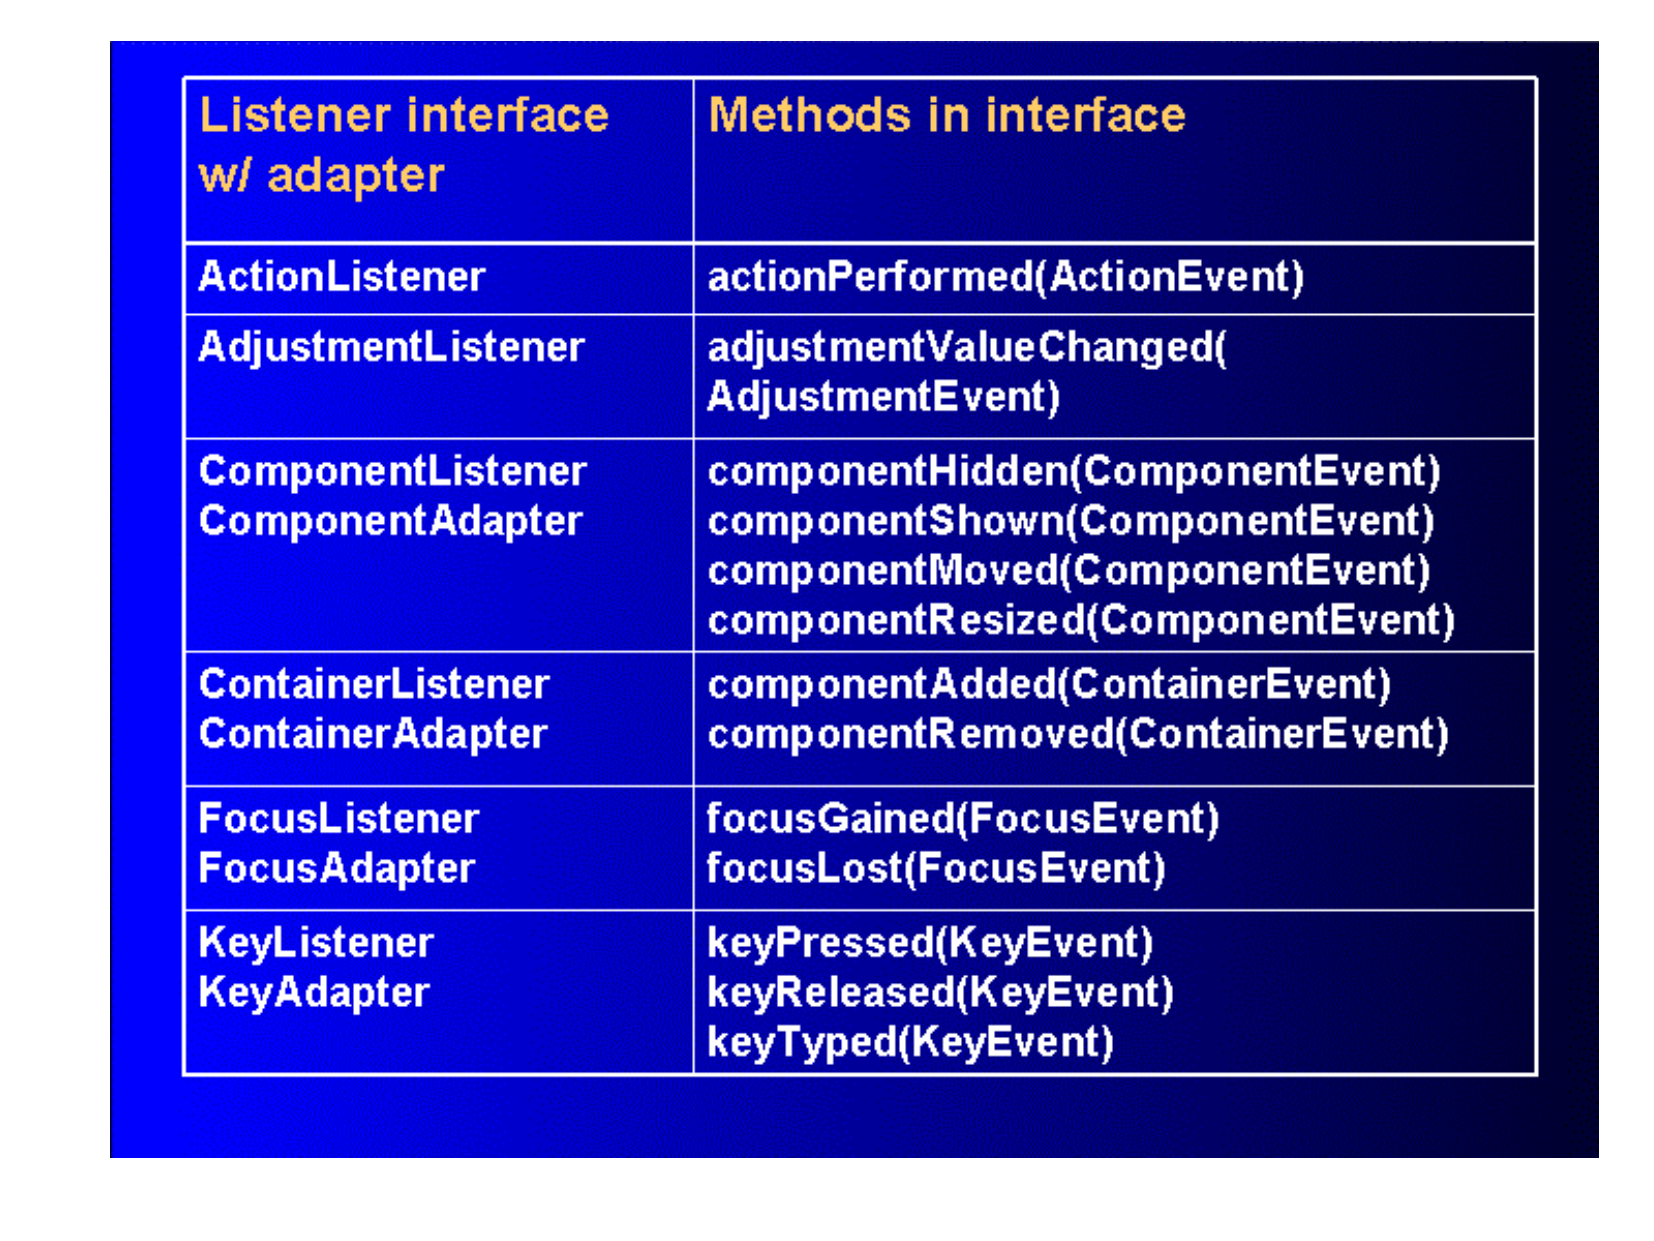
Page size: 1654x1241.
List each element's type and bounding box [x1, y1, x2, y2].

picture [110, 41, 1599, 1158]
